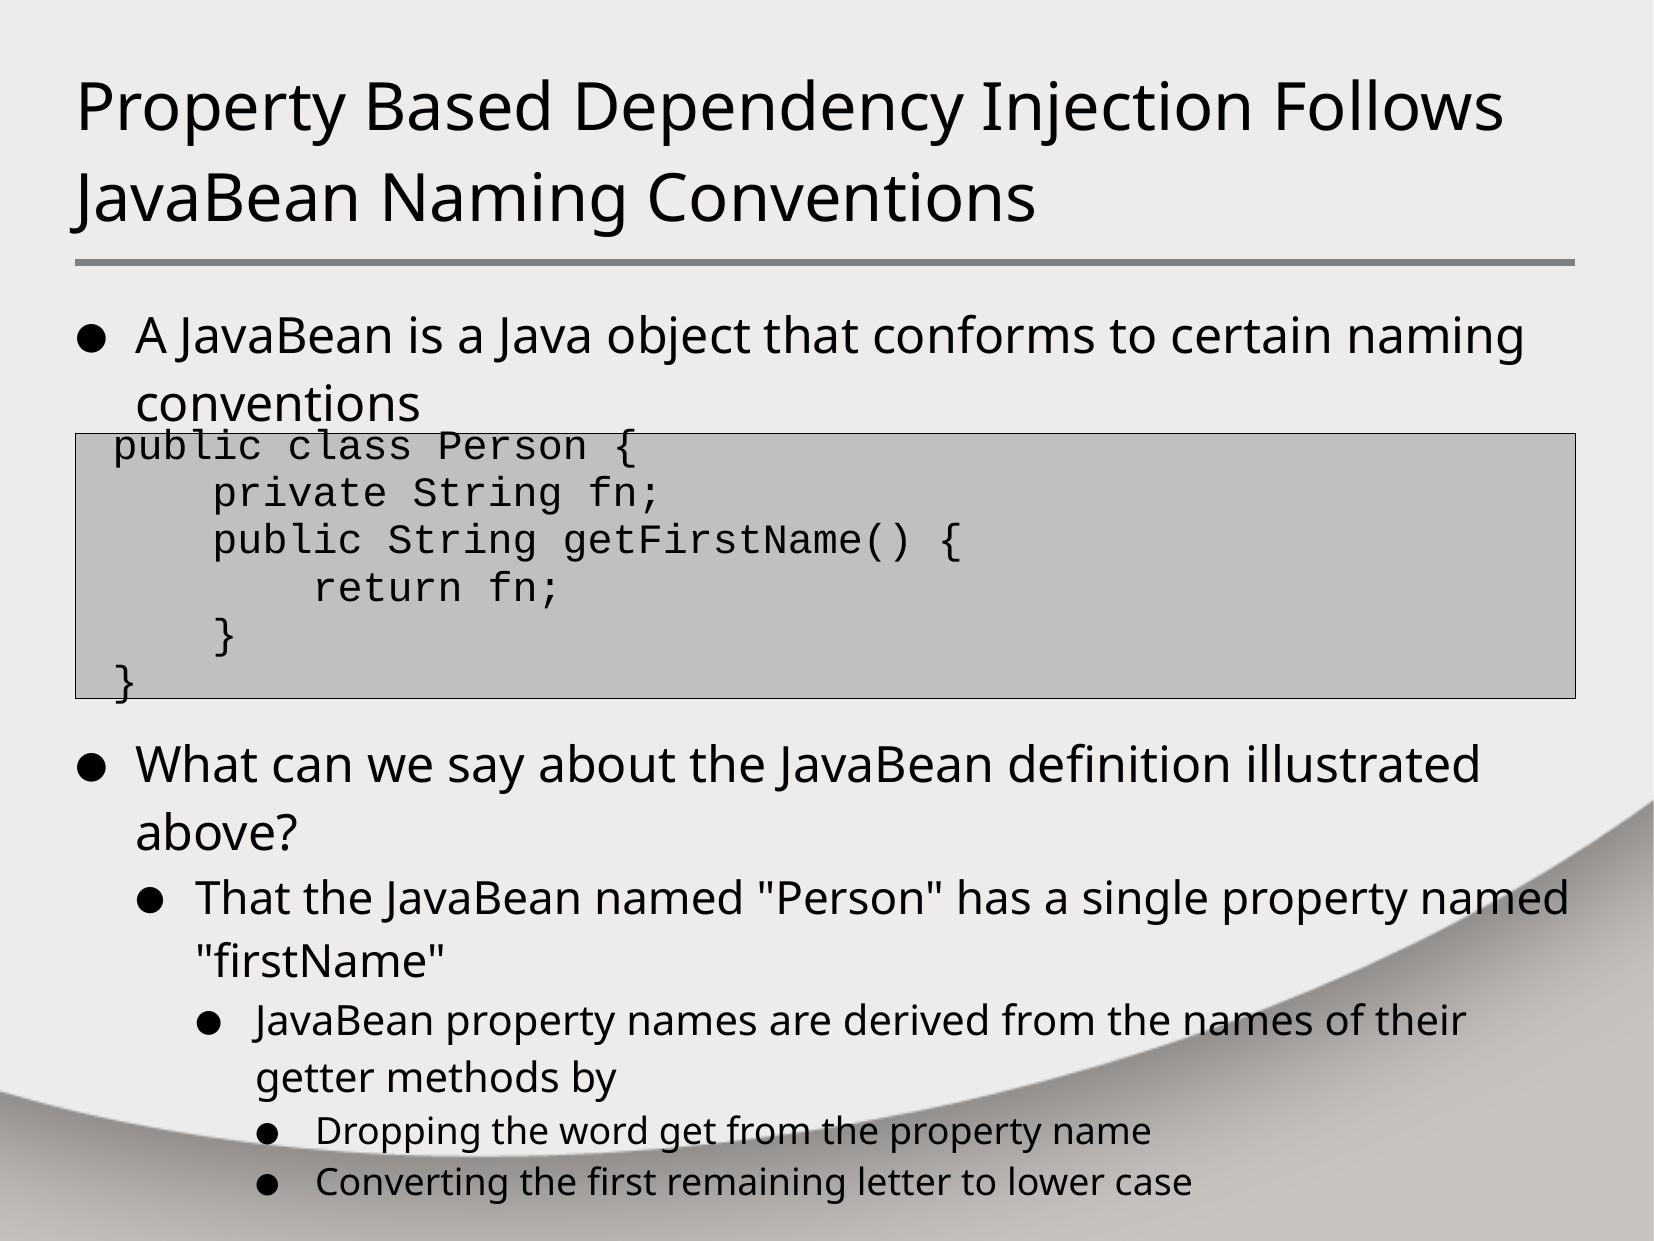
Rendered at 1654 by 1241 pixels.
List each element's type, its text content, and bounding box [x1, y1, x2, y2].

list A JavaBean is a Java object that conforms to certain naming conventions What can we say about the JavaBean definition illustrated above? That the JavaBean named "Person" has a single property named "firstName" JavaBean property names are derived from the names of their getter methods by Dropping the word get from the property name Converting the first remaining letter to lower case [75, 300, 1576, 433]
picture [0, 0, 1654, 1241]
list A JavaBean is a Java object that conforms to certain naming conventions What can we say about the JavaBean definition illustrated above? That the JavaBean named "Person" has a single property named "firstName" JavaBean property names are derived from the names of their getter methods by Dropping the word get from the property name Converting the first remaining letter to lower case [75, 699, 1576, 1163]
text_box public class Person { private String fn; public String getFirstName() { return fn; } } [75, 433, 1576, 699]
title Property Based Dependency Injection Follows JavaBean Naming Conventions [75, 75, 1576, 226]
